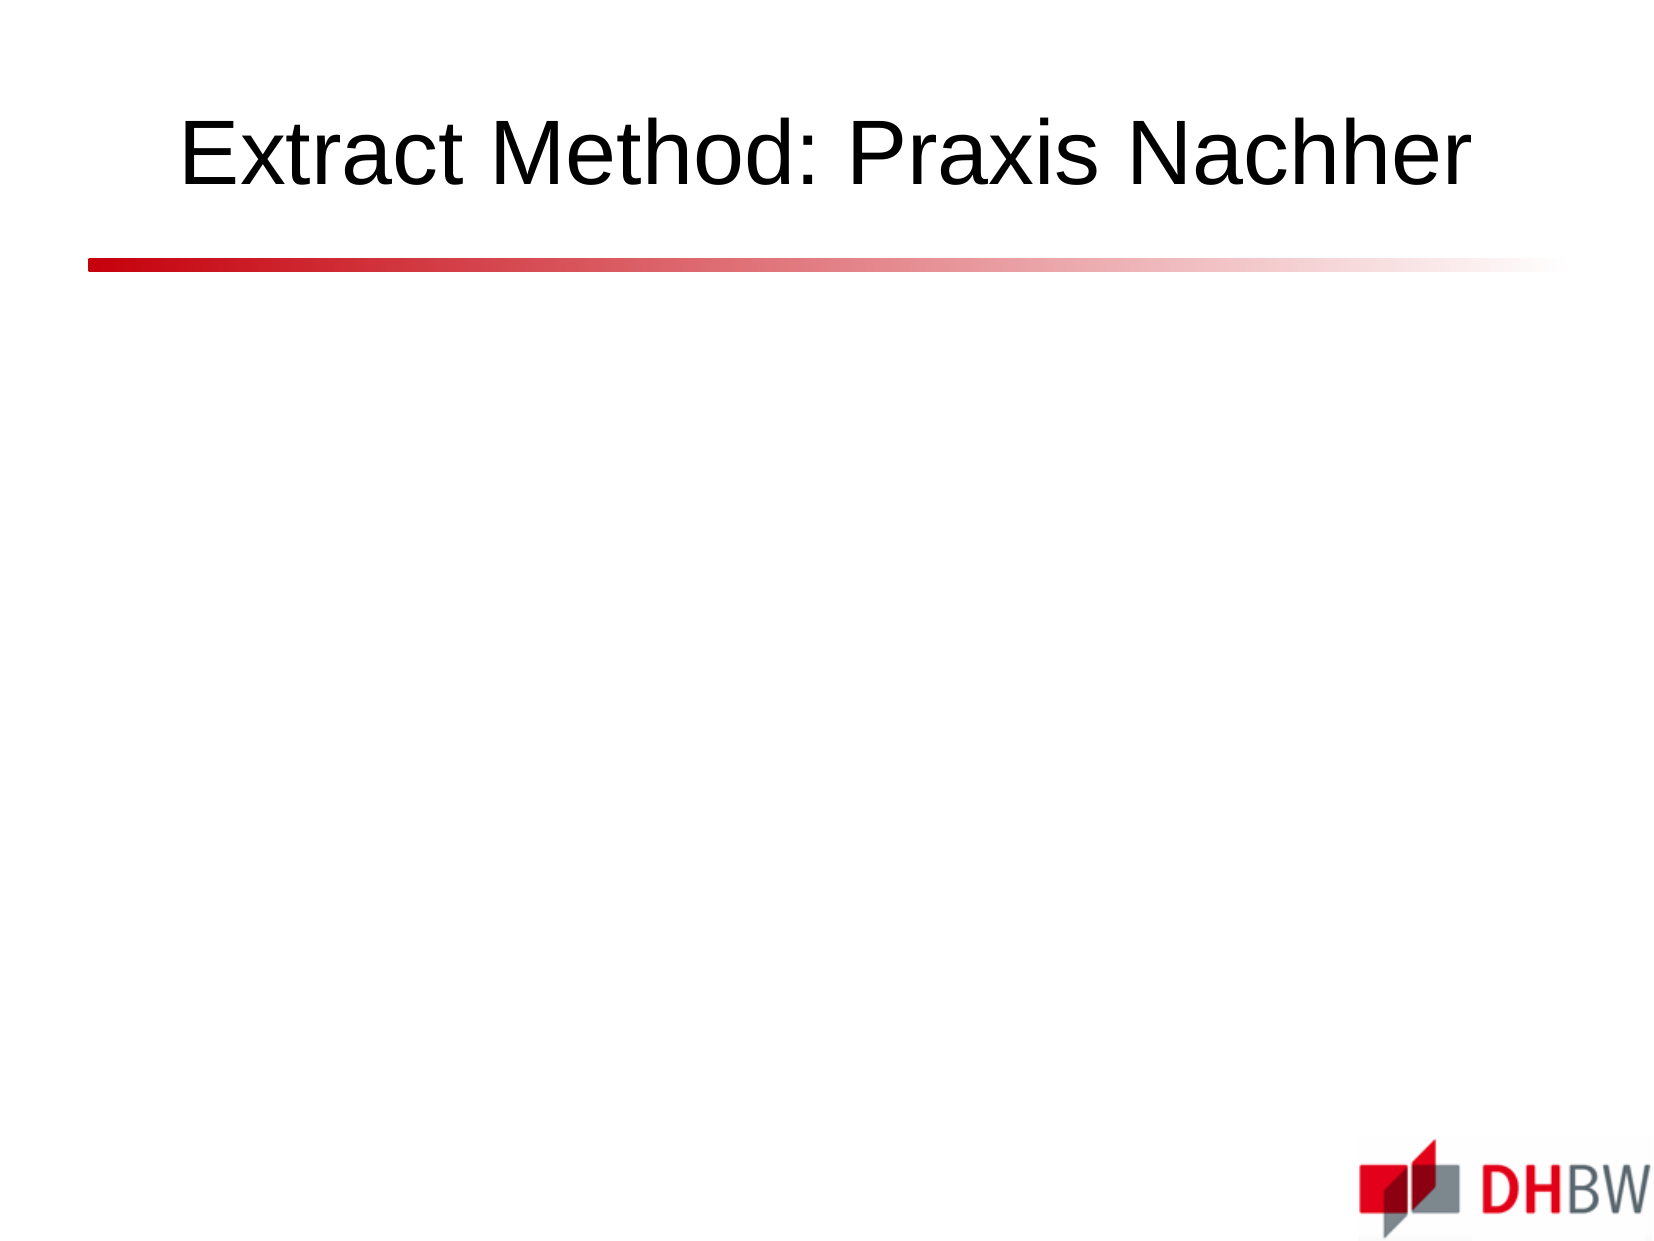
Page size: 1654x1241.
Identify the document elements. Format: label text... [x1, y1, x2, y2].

title Extract Method: Praxis Nachher [82, 56, 1571, 250]
picture [1358, 1137, 1652, 1241]
